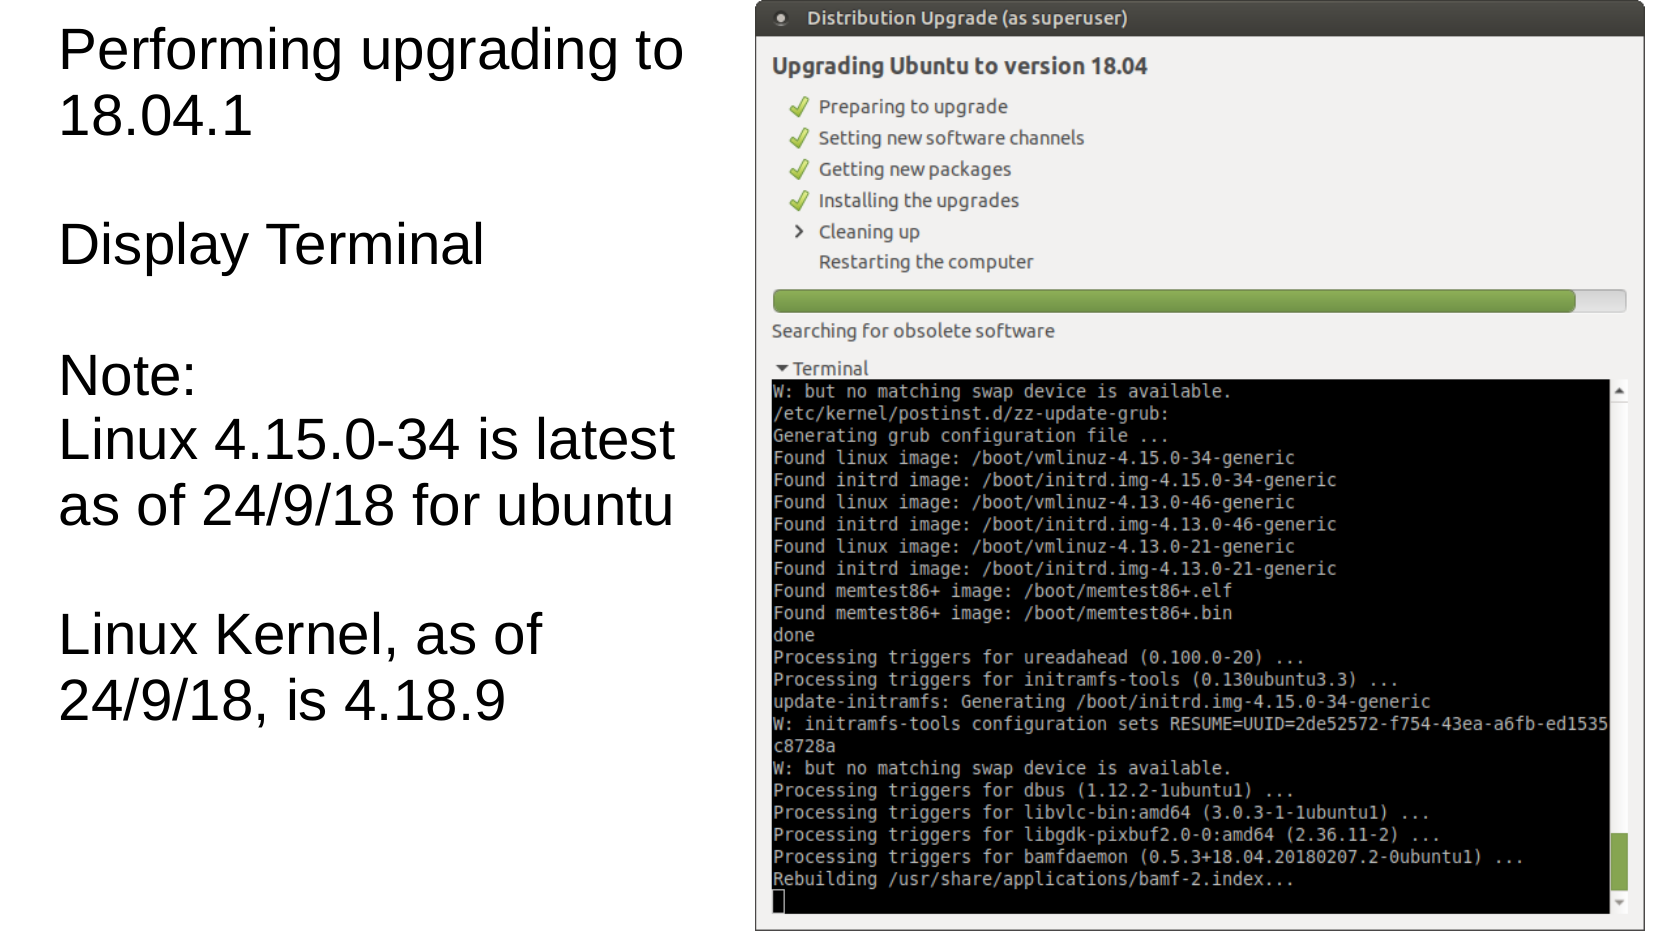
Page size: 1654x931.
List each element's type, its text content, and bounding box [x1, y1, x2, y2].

title Performing upgrading to 18.04.1 Display Terminal Note: Linux 4.15.0-34 is latest as of 24/9/18 for ubuntu Linux Kernel, as of 24/9/18, is 4.18.9 [23, 17, 738, 733]
picture [755, 0, 1645, 931]
